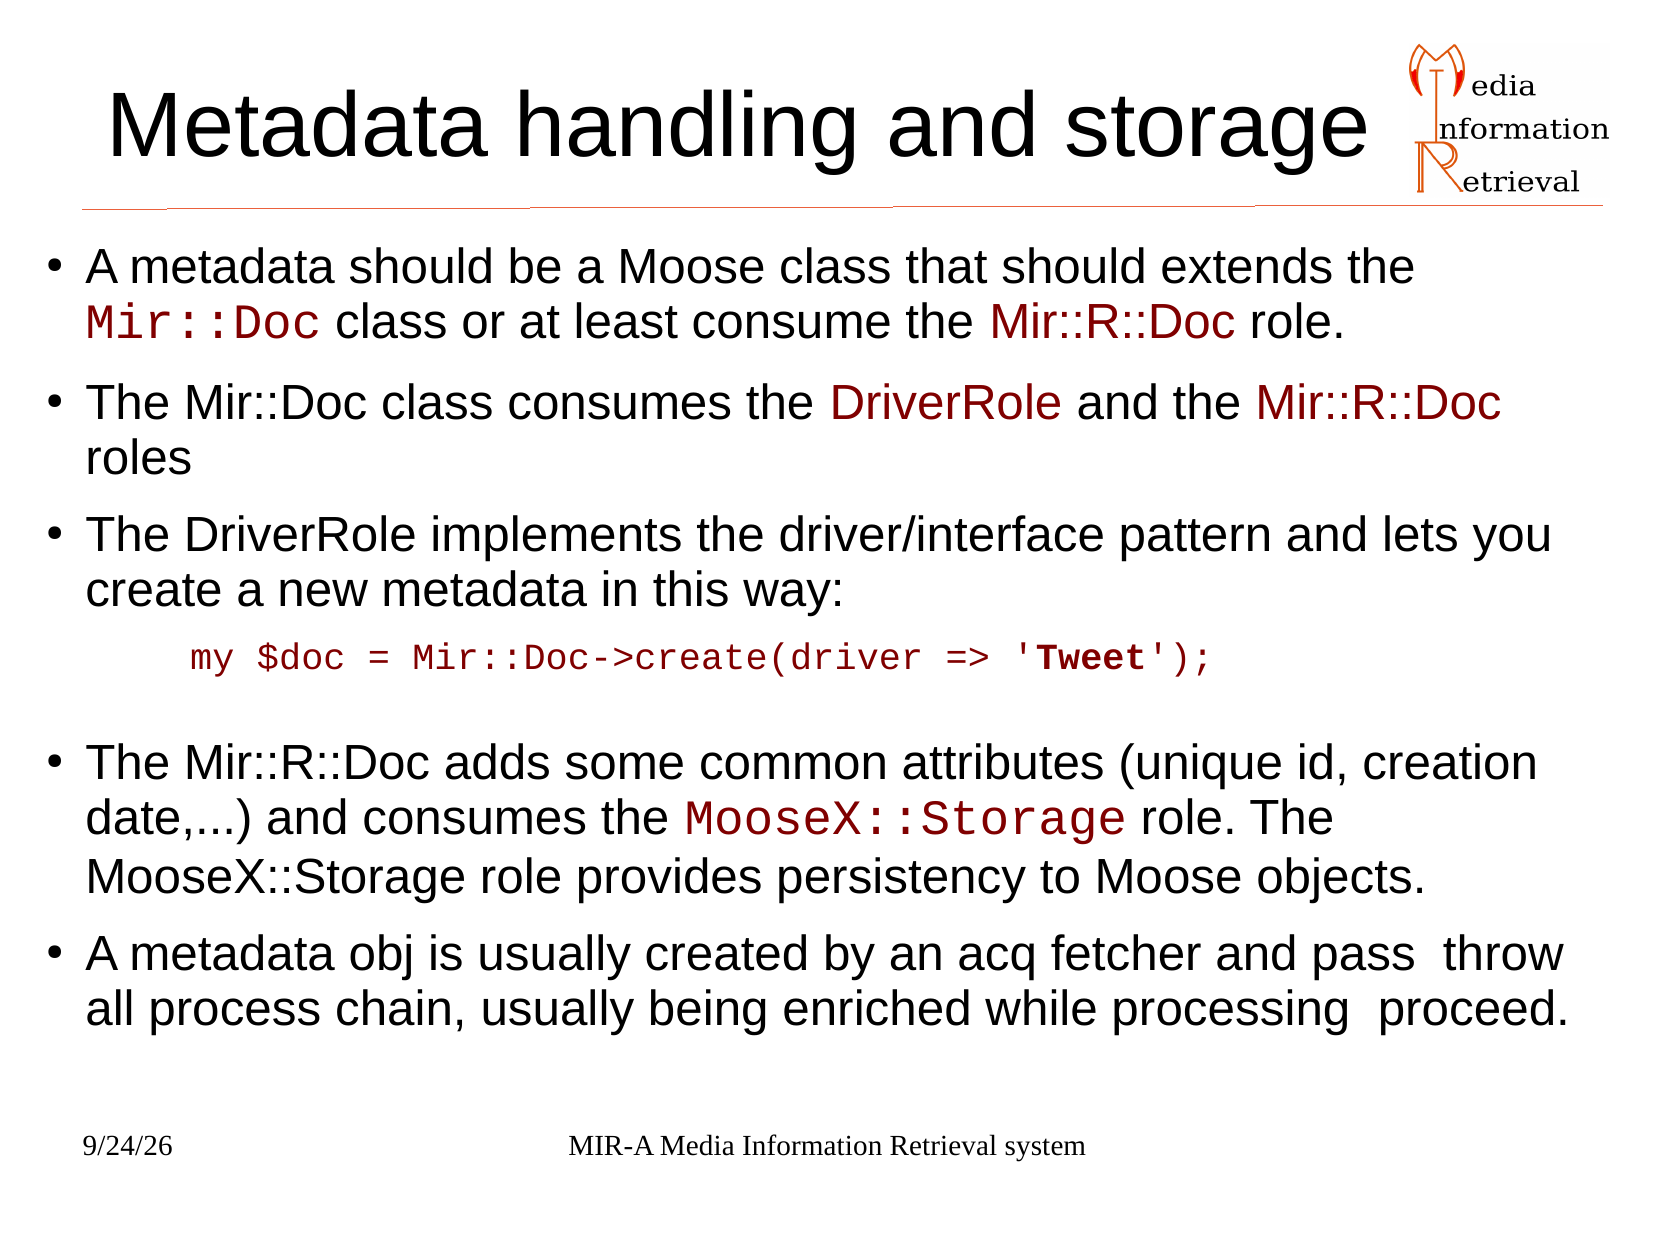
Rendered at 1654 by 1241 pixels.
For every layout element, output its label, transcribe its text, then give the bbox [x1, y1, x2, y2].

title Metadata handling and storage [82, 45, 1397, 204]
list A metadata should be a Moose class that should extends the Mir::Doc class or at least consume the Mir::R::Doc role. The Mir::Doc class consumes the DriverRole and the Mir::R::Doc roles The DriverRole implements the driver/interface pattern and lets you create a new metadata in this way: my $doc = Mir::Doc->create(driver => 'Tweet'); The Mir::R::Doc adds some common attributes (unique id, creation date,...) and consumes the MooseX::Storage role. The MooseX::Storage role provides persistency to Moose objects. A metadata obj is usually created by an acq fetcher and pass throw all process chain, usually being enriched while processing proceed. [32, 238, 1603, 1091]
picture [1409, 43, 1610, 198]
